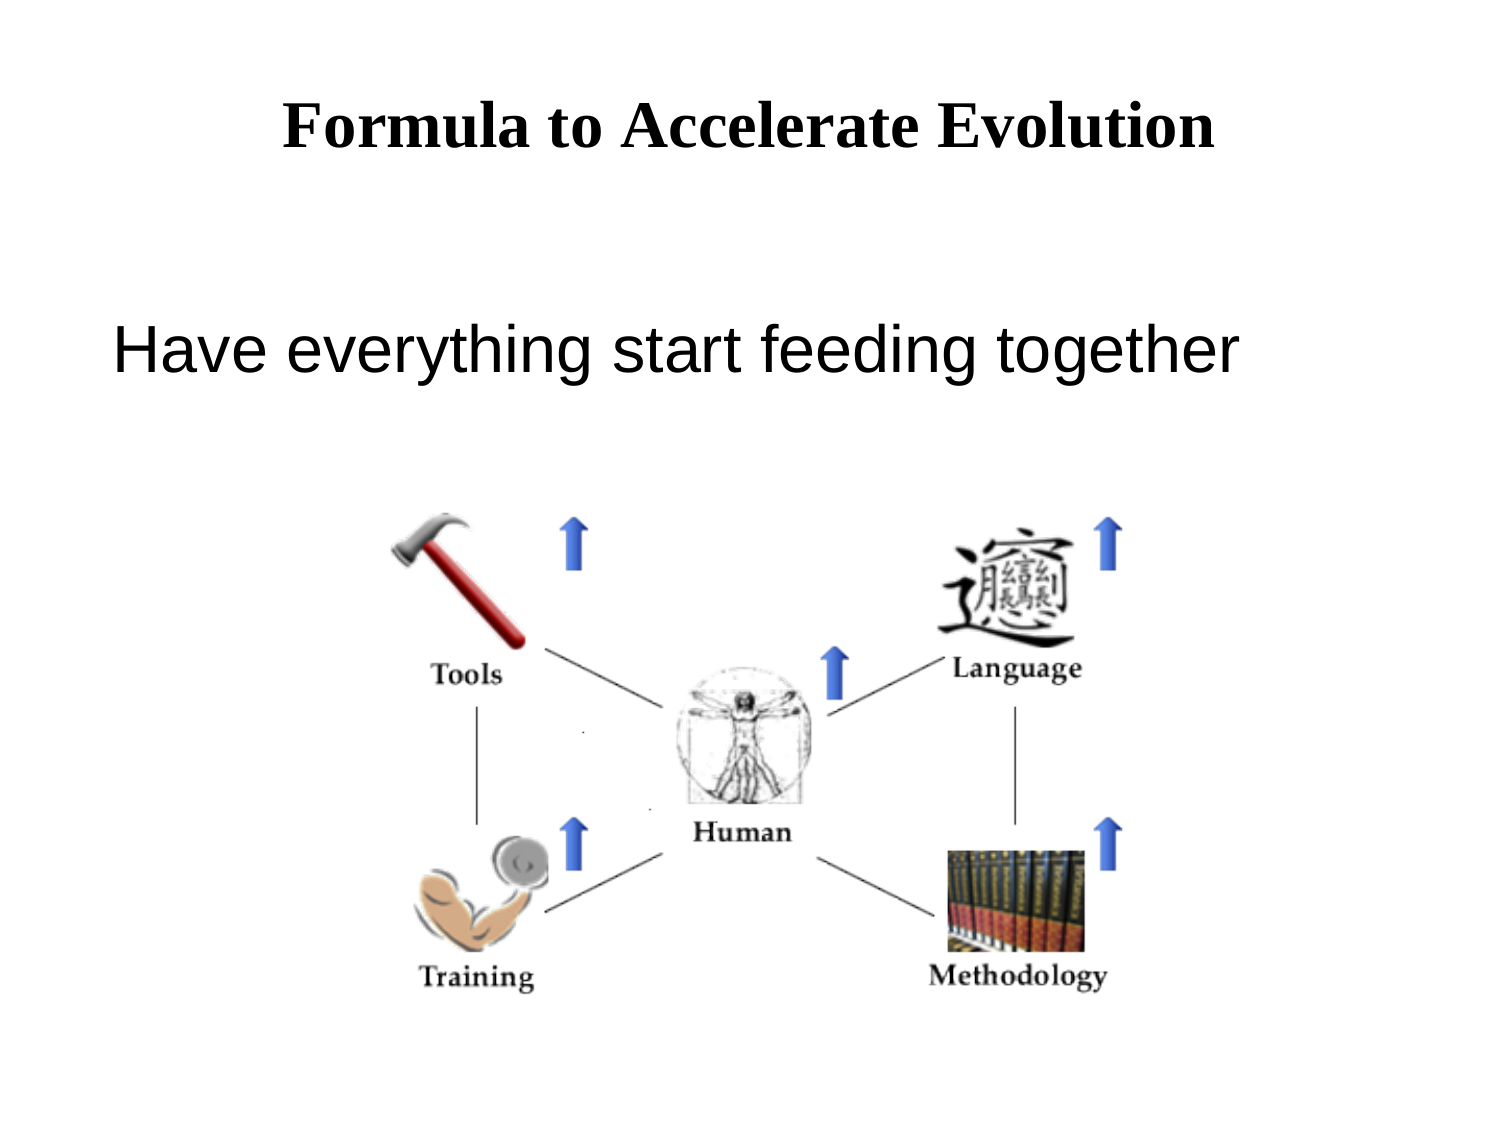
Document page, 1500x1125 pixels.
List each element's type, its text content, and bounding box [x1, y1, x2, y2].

list Have everything start feeding together [112, 324, 1387, 1055]
title Formula to Accelerate Evolution [112, 35, 1387, 223]
picture [372, 511, 1144, 1005]
